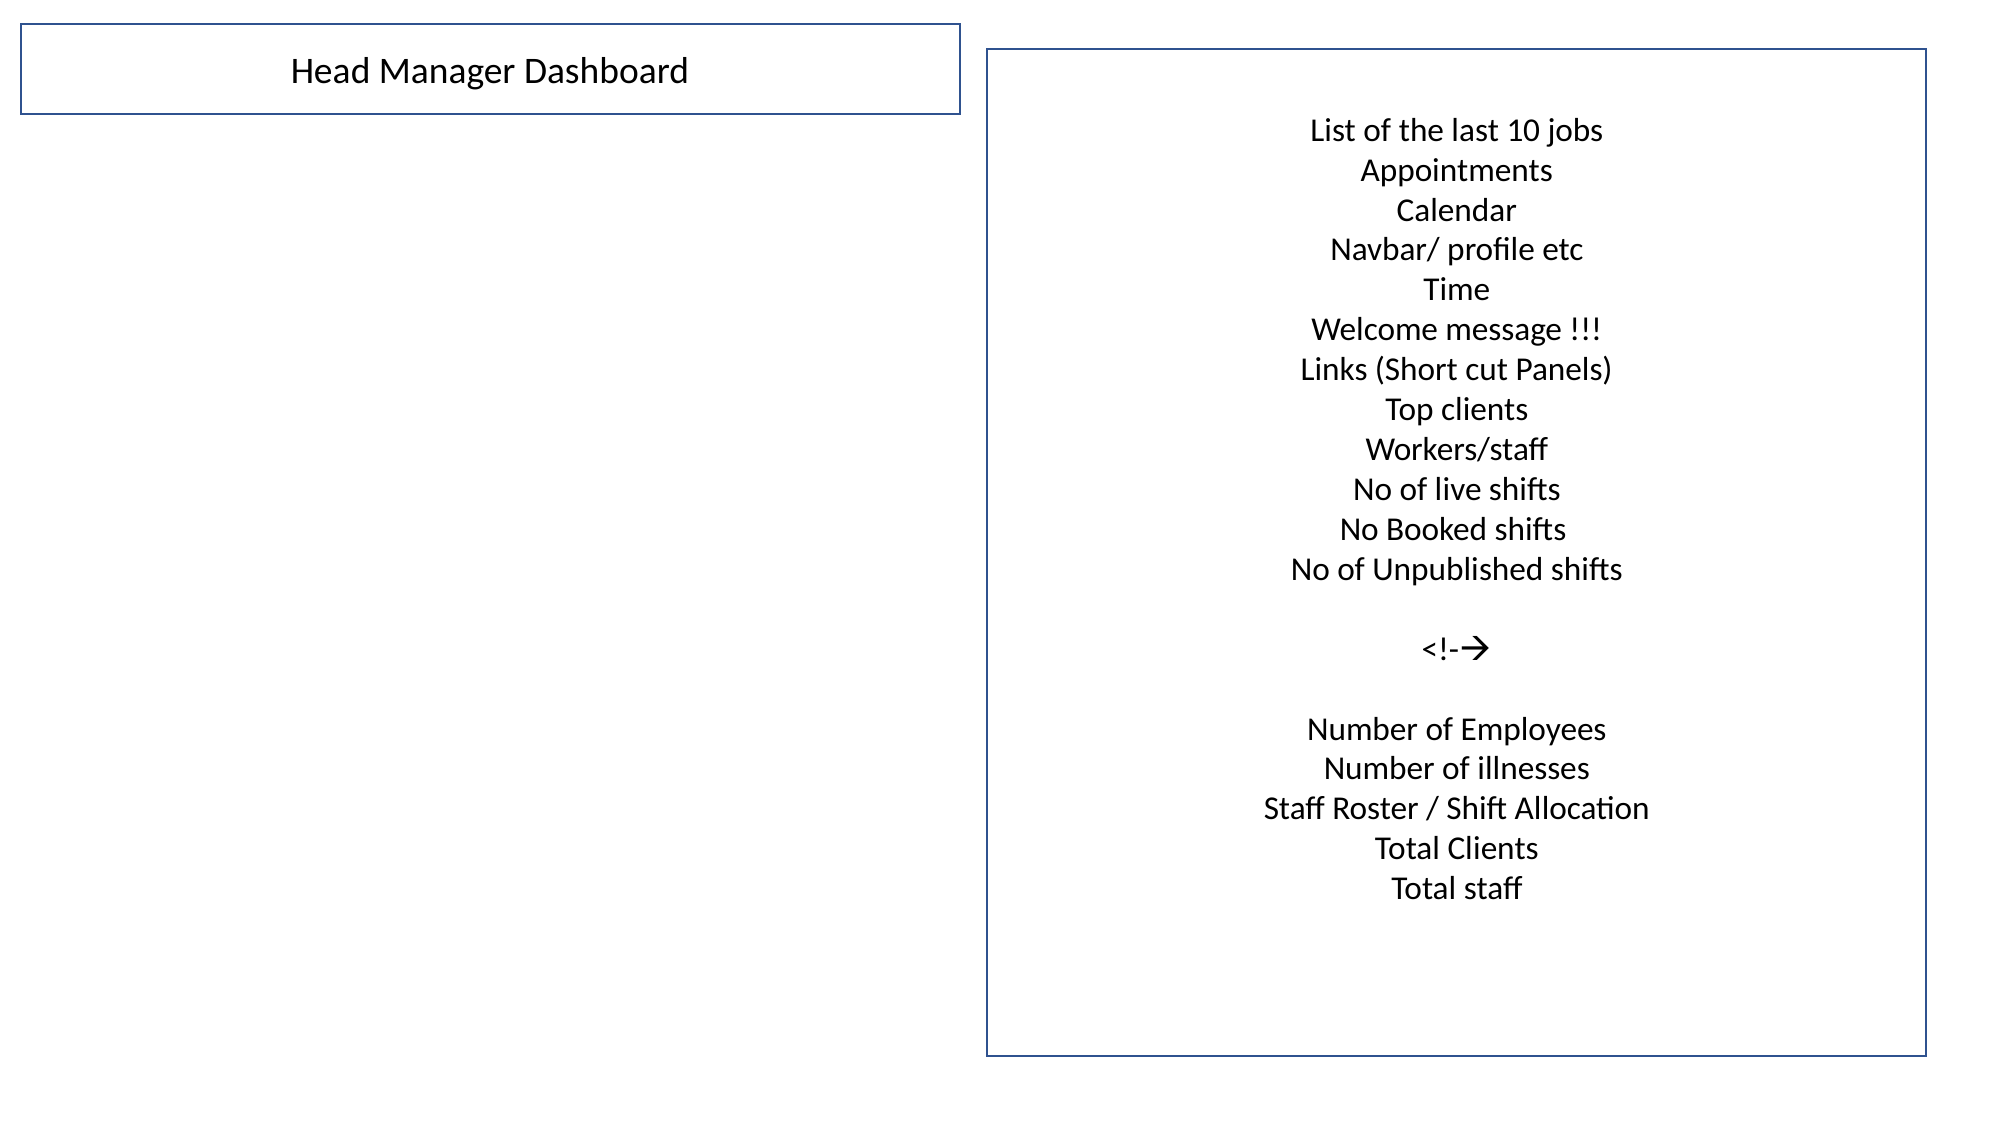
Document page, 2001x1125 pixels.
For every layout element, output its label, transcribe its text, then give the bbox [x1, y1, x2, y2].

text_box Head Manager Dashboard [21, 24, 960, 114]
text_box List of the last 10 jobs Appointments Calendar Navbar/ profile etc Time Welcome message !!! Links (Short cut Panels) Top clients Workers/staff No of live shifts No Booked shifts No of Unpublished shifts <!- Number of Employees Number of illnesses Staff Roster / Shift Allocation Total Clients Total staff [987, 49, 1926, 1056]
